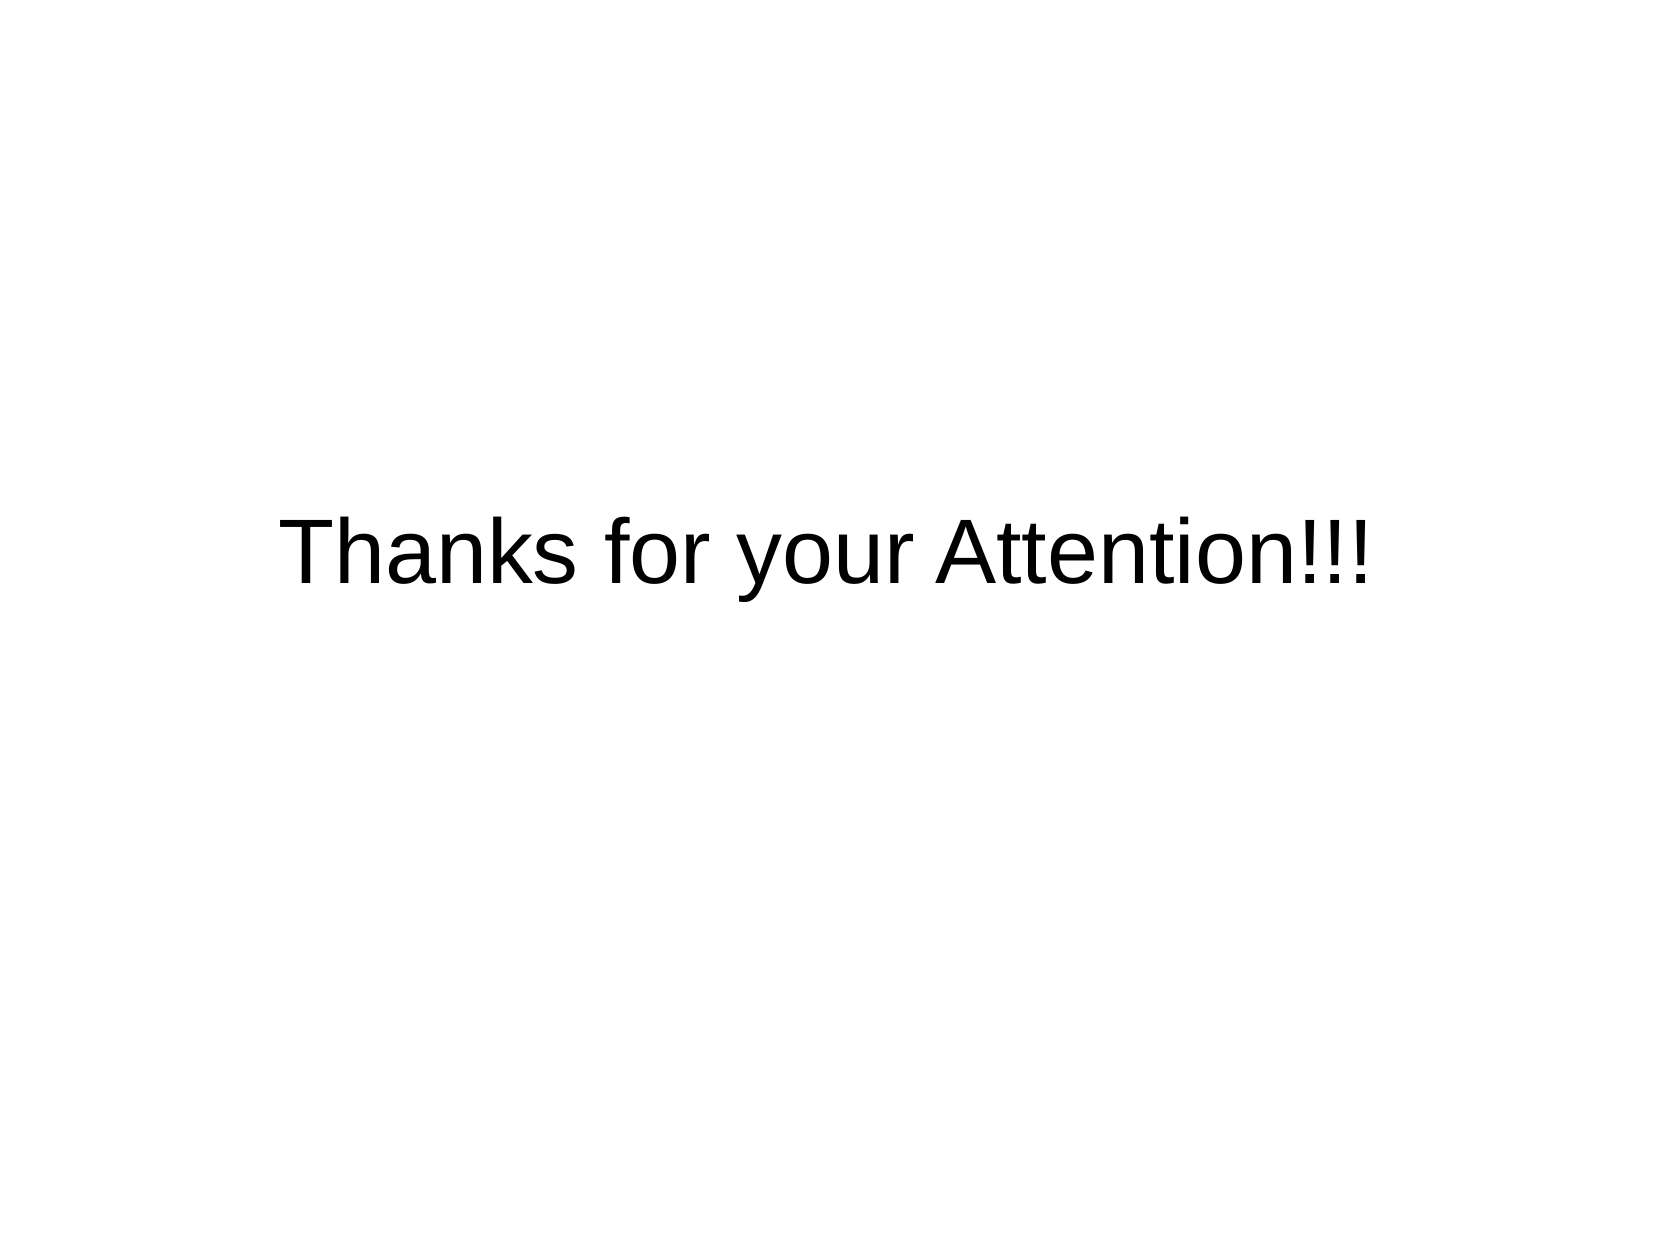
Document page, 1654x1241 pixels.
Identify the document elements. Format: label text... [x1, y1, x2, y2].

title Thanks for your Attention!!! [82, 448, 1571, 656]
